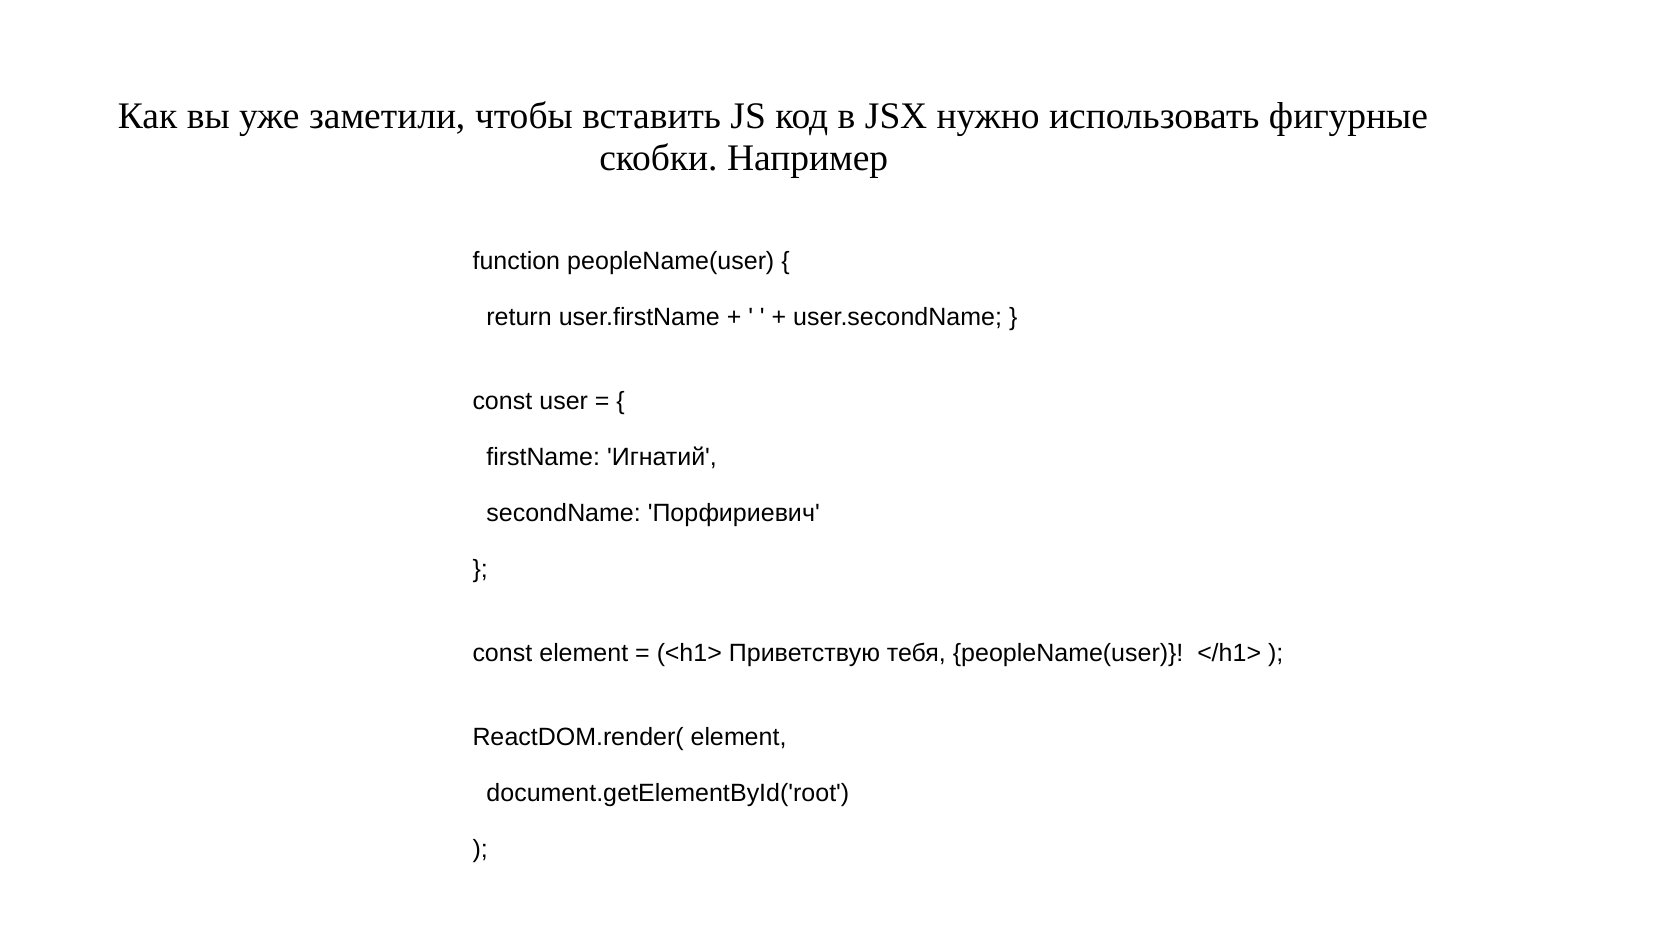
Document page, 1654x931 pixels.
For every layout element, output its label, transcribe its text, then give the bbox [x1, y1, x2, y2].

title Как вы уже заметили, чтобы вставить JS код в JSX нужно использовать фигурные скобки. Например [0, 59, 1489, 215]
subtitle function peopleName(user) { return user.firstName + ' ' + user.secondName; } const user = { firstName: 'Игнатий', secondName: 'Порфириевич' }; const element = (<h1> Приветствую тебя, {peopleName(user)}! </h1> ); ReactDOM.render( element, document.getElementById('root') ); [472, 193, 1595, 916]
